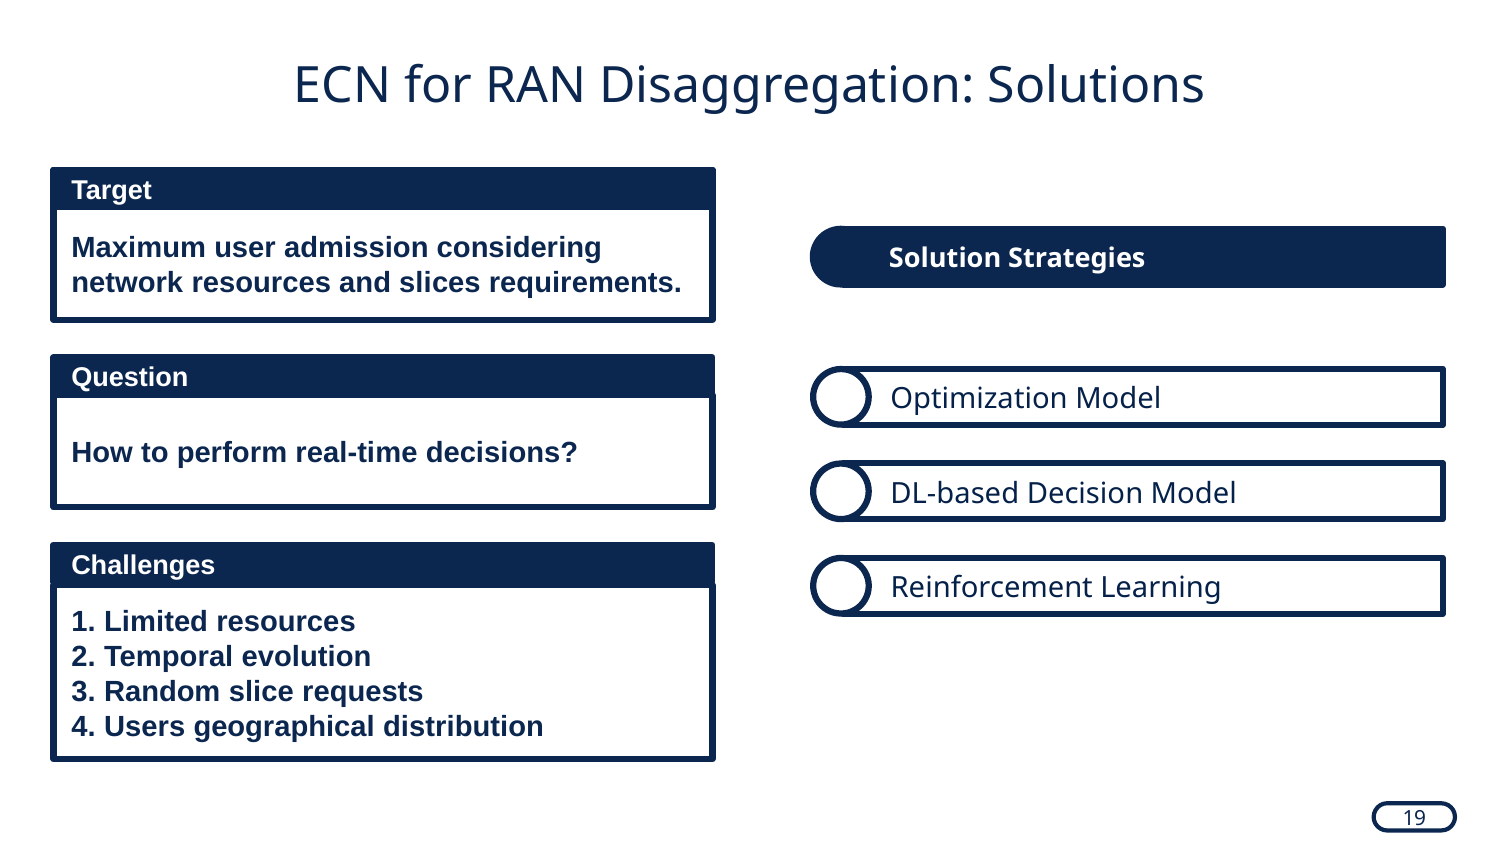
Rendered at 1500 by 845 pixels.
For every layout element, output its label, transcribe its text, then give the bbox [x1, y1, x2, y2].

text_box Optimization Model [842, 368, 1443, 425]
text_box How to perform real-time decisions? [53, 395, 713, 508]
text_box Solution Strategies [844, 228, 1444, 285]
text_box Question [53, 357, 713, 395]
text_box [813, 557, 869, 614]
text_box 1. Limited resources 2. Temporal evolution 3. Random slice requests 4. Users geographical distribution [53, 584, 713, 760]
text_box ECN for RAN Disaggregation: Solutions [37, 37, 1463, 193]
text_box [812, 228, 869, 285]
text_box [813, 369, 869, 425]
text_box Maximum user admission considering network resources and slices requirements. [53, 208, 713, 320]
text_box 19 [1373, 803, 1456, 831]
text_box [813, 463, 869, 520]
text_box Challenges [53, 544, 713, 583]
text_box DL-based Decision Model [843, 463, 1443, 520]
text_box Target [53, 169, 713, 208]
text_box Reinforcement Learning [842, 557, 1443, 614]
